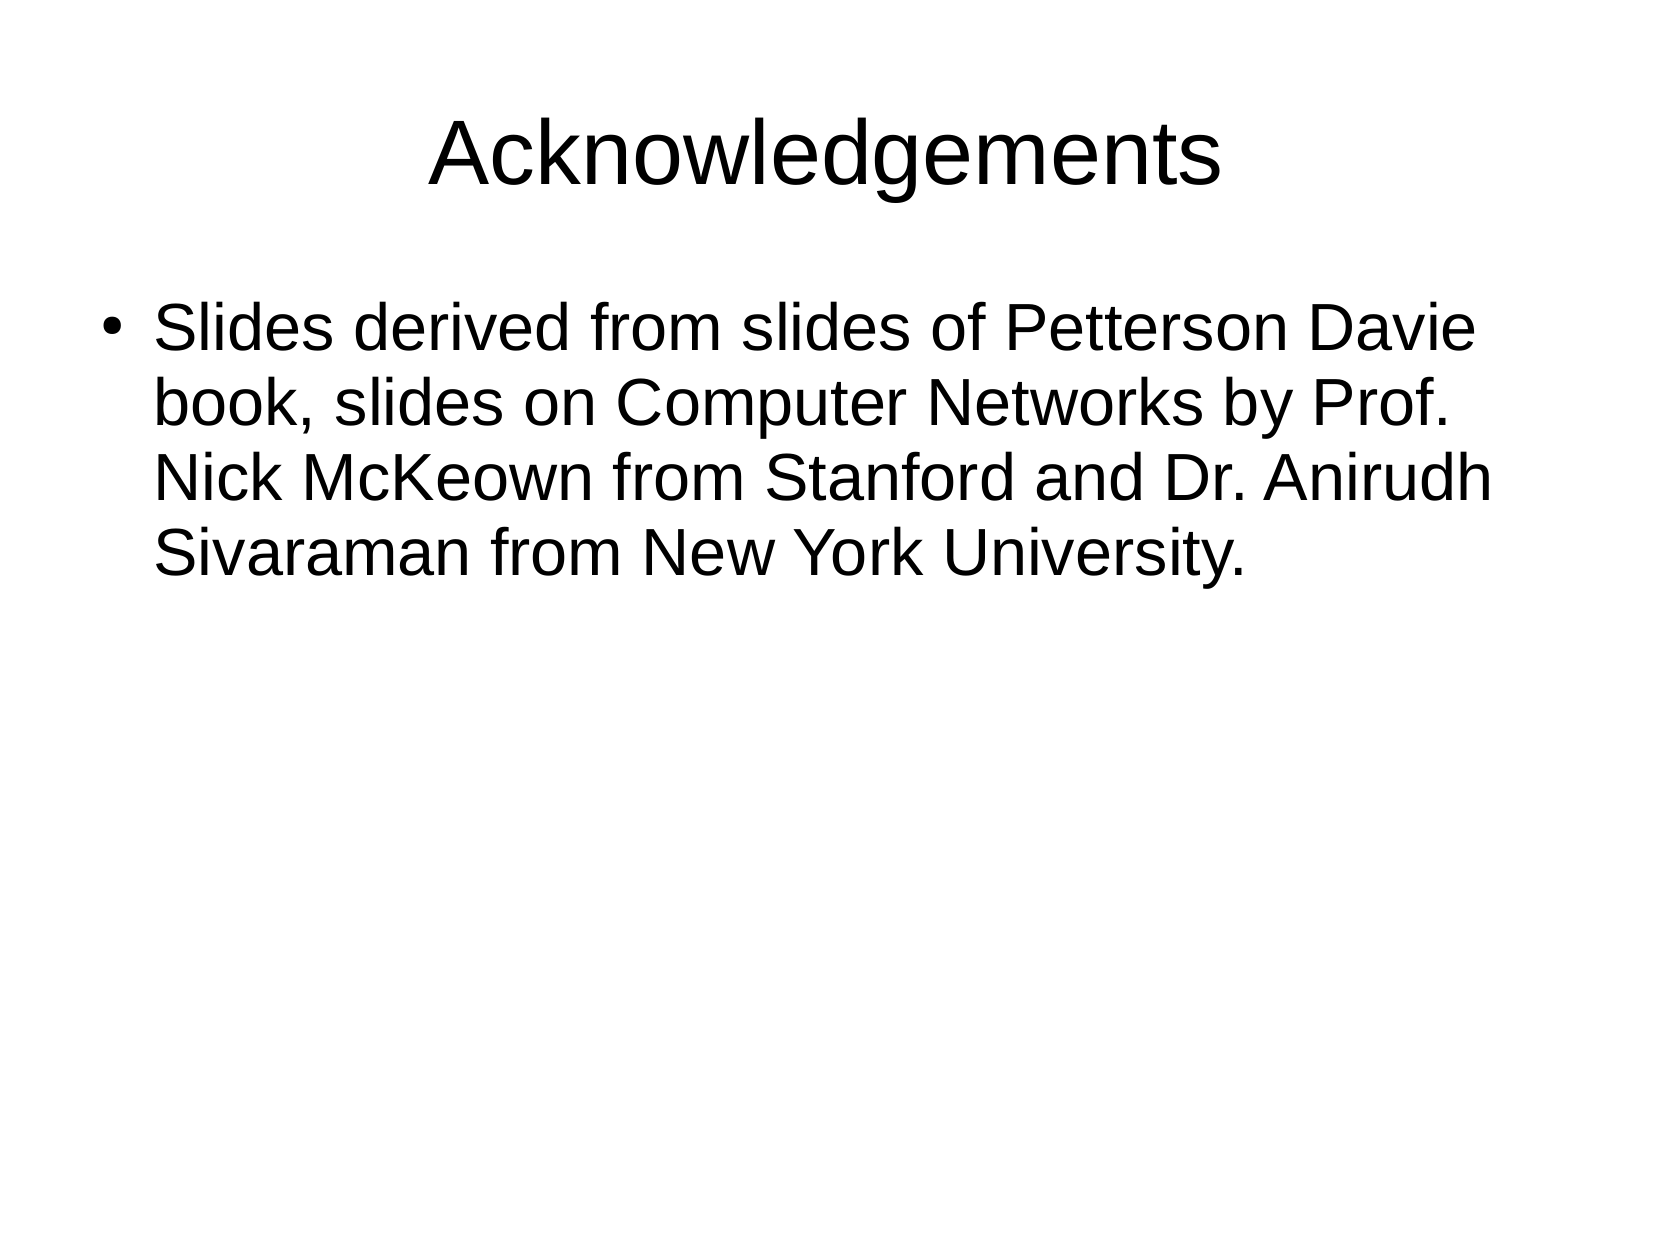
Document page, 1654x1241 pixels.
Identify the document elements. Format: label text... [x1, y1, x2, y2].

list Slides derived from slides of Petterson Davie book, slides on Computer Networks by Prof. Nick McKeown from Stanford and Dr. Anirudh Sivaraman from New York University. [82, 290, 1571, 1010]
title Acknowledgements [82, 49, 1571, 257]
